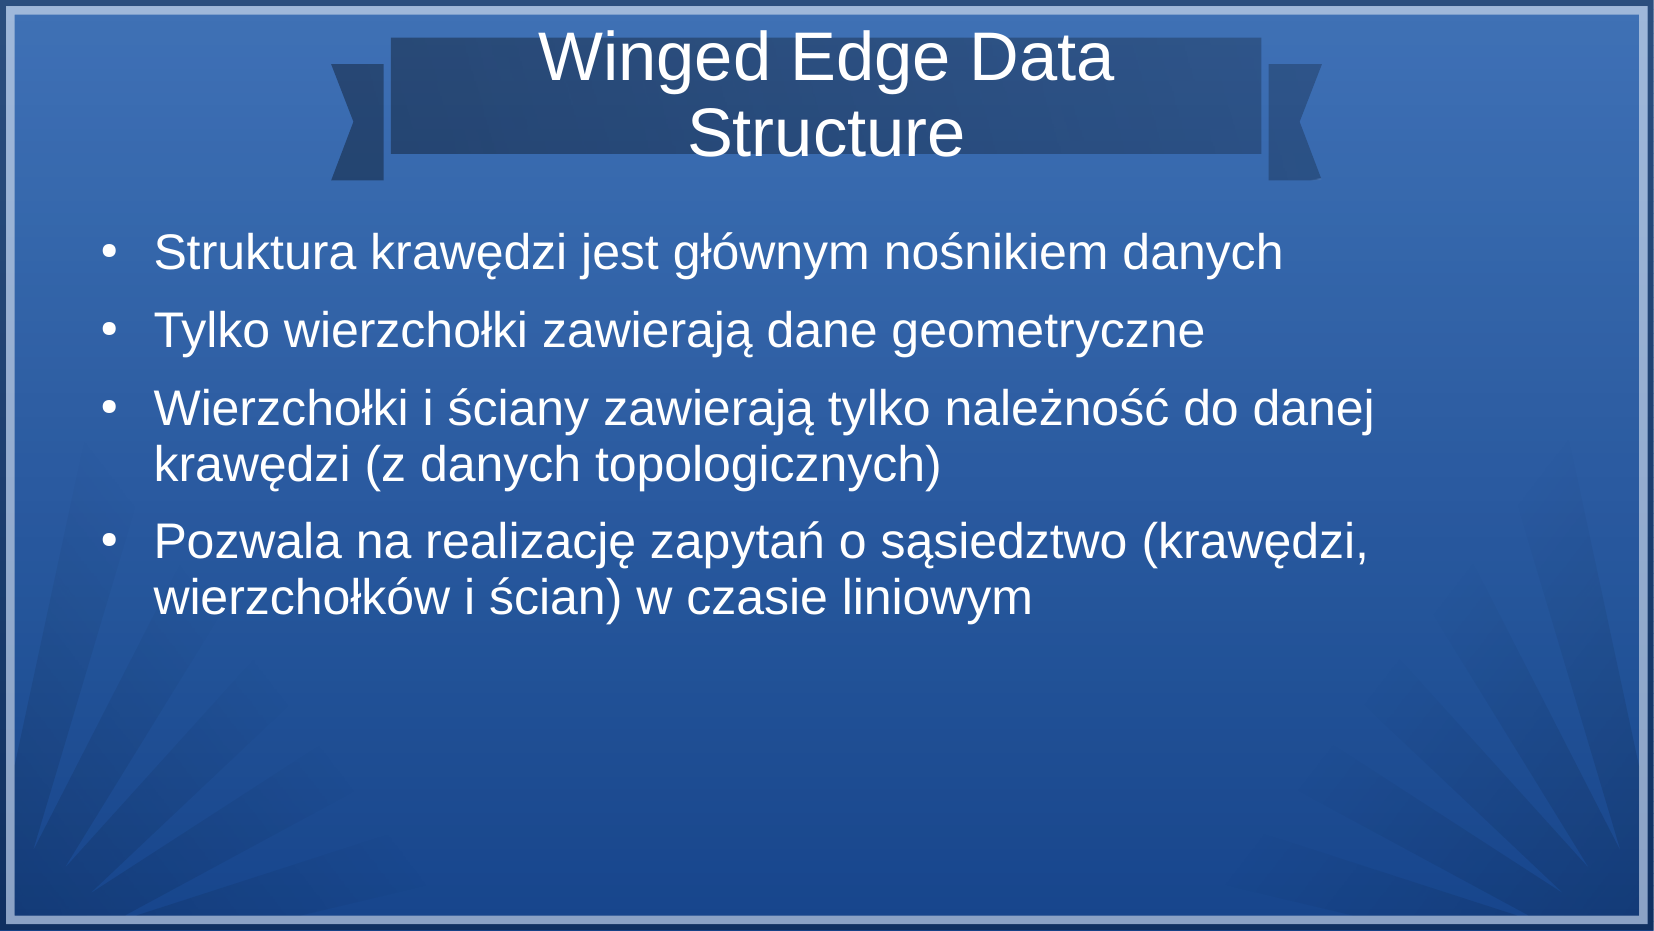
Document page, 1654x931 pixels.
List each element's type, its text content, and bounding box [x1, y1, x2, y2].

title Winged Edge Data Structure [389, 17, 1264, 172]
list Struktura krawędzi jest głównym nośnikiem danych Tylko wierzchołki zawierają dane geometryczne Wierzchołki i ściany zawierają tylko należność do danej krawędzi (z danych topologicznych) Pozwala na realizację zapytań o sąsiedztwo (krawędzi, wierzchołków i ścian) w czasie liniowym [82, 224, 1571, 848]
